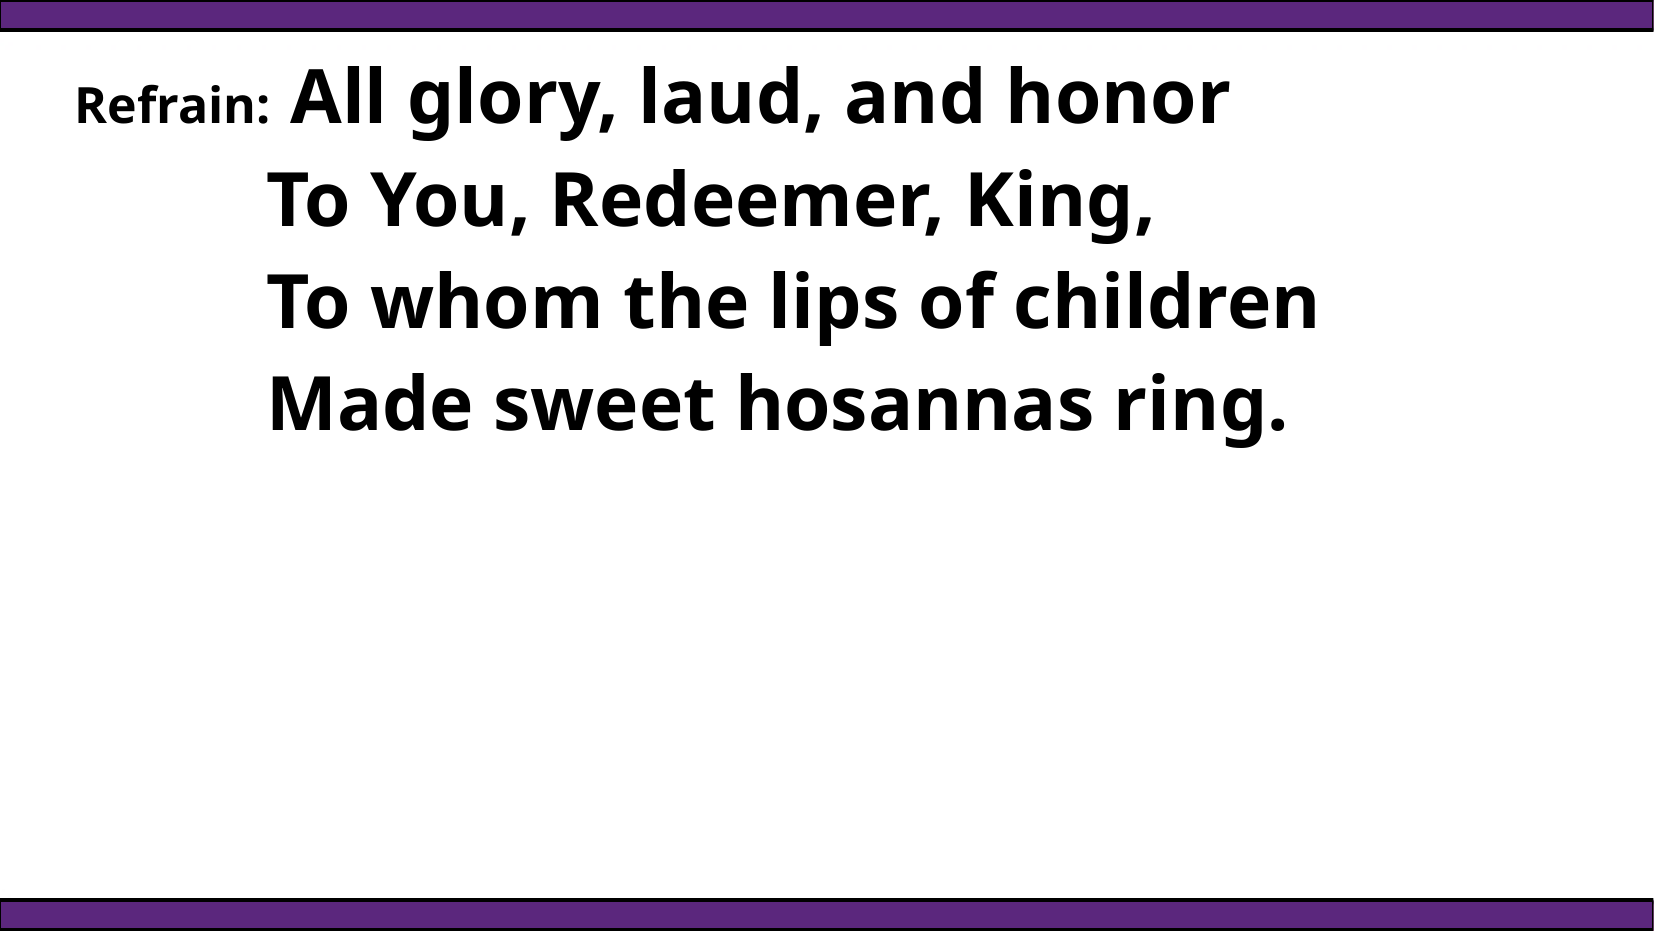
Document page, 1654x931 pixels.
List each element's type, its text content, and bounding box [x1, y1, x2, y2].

picture [0, 31, 1654, 900]
text_box Refrain: All glory, laud, and honor To You, Redeemer, King, To whom the lips of children Made sweet hosannas ring. [60, 36, 1591, 451]
text_box [0, 900, 1654, 931]
text_box [0, 0, 1654, 31]
